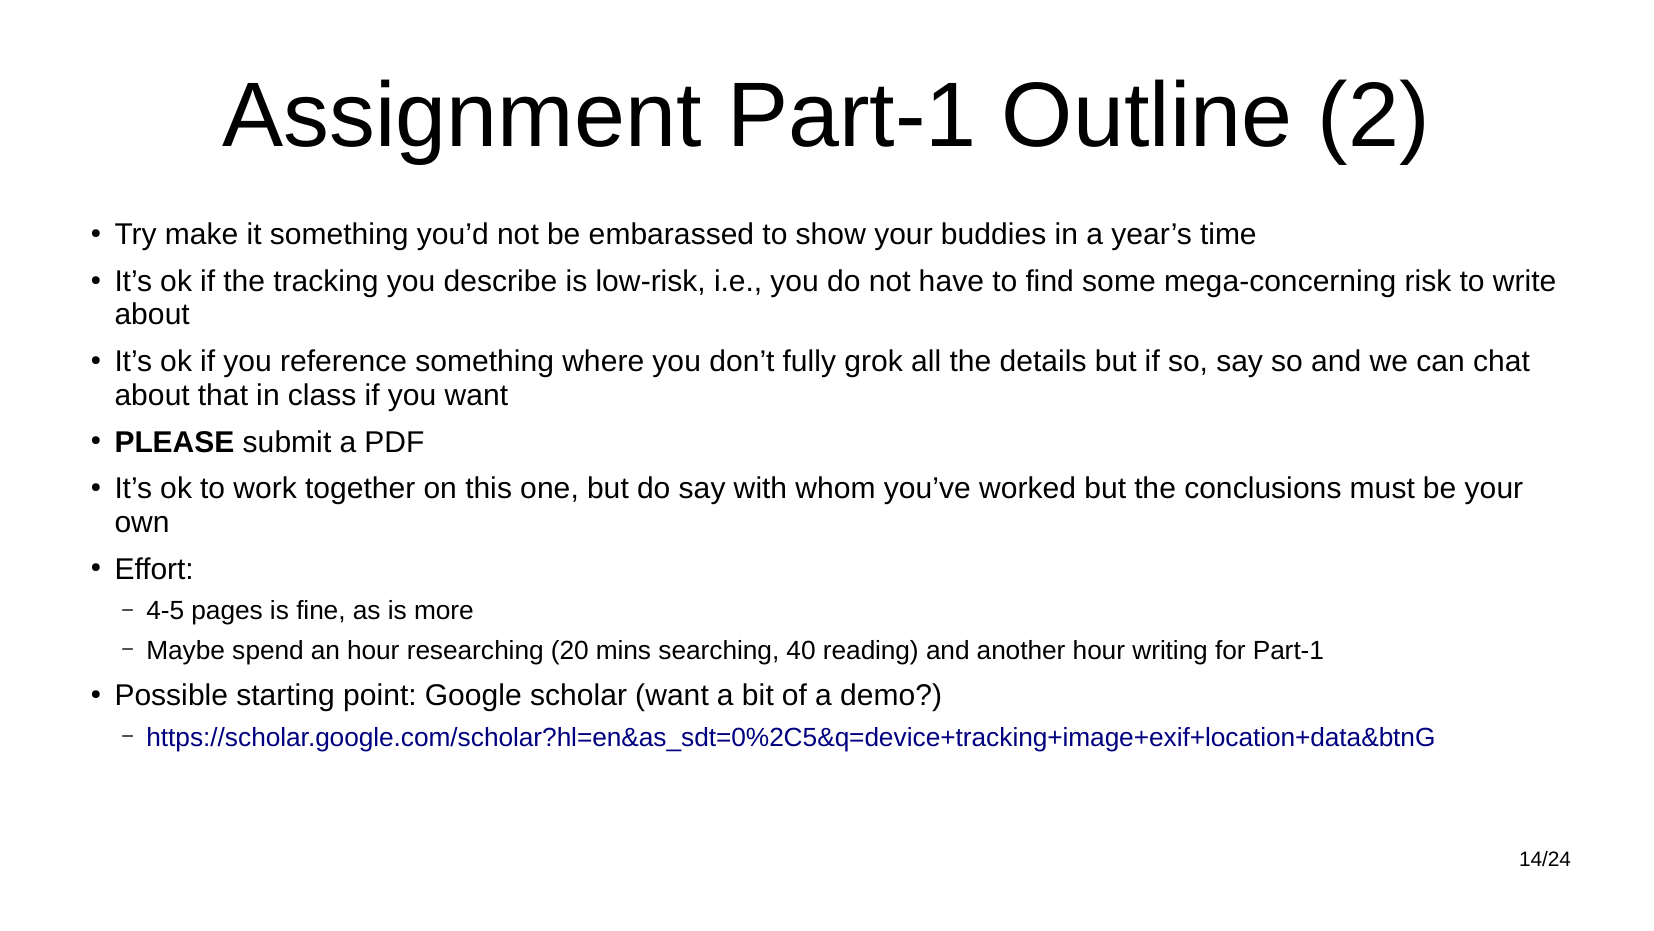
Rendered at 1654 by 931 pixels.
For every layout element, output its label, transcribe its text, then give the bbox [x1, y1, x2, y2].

title Assignment Part-1 Outline (2) [82, 37, 1571, 193]
list Try make it something you’d not be embarassed to show your buddies in a year’s time It’s ok if the tracking you describe is low-risk, i.e., you do not have to find some mega-concerning risk to write about It’s ok if you reference something where you don’t fully grok all the details but if so, say so and we can chat about that in class if you want PLEASE submit a PDF It’s ok to work together on this one, but do say with whom you’ve worked but the conclusions must be your own Effort: 4-5 pages is fine, as is more Maybe spend an hour researching (20 mins searching, 40 reading) and another hour writing for Part-1 Possible starting point: Google scholar (want a bit of a demo?) https://scholar.google.com/scholar?hl=en&as_sdt=0%2C5&q=device+tracking+image+exif+location+data&btnG [82, 217, 1571, 758]
